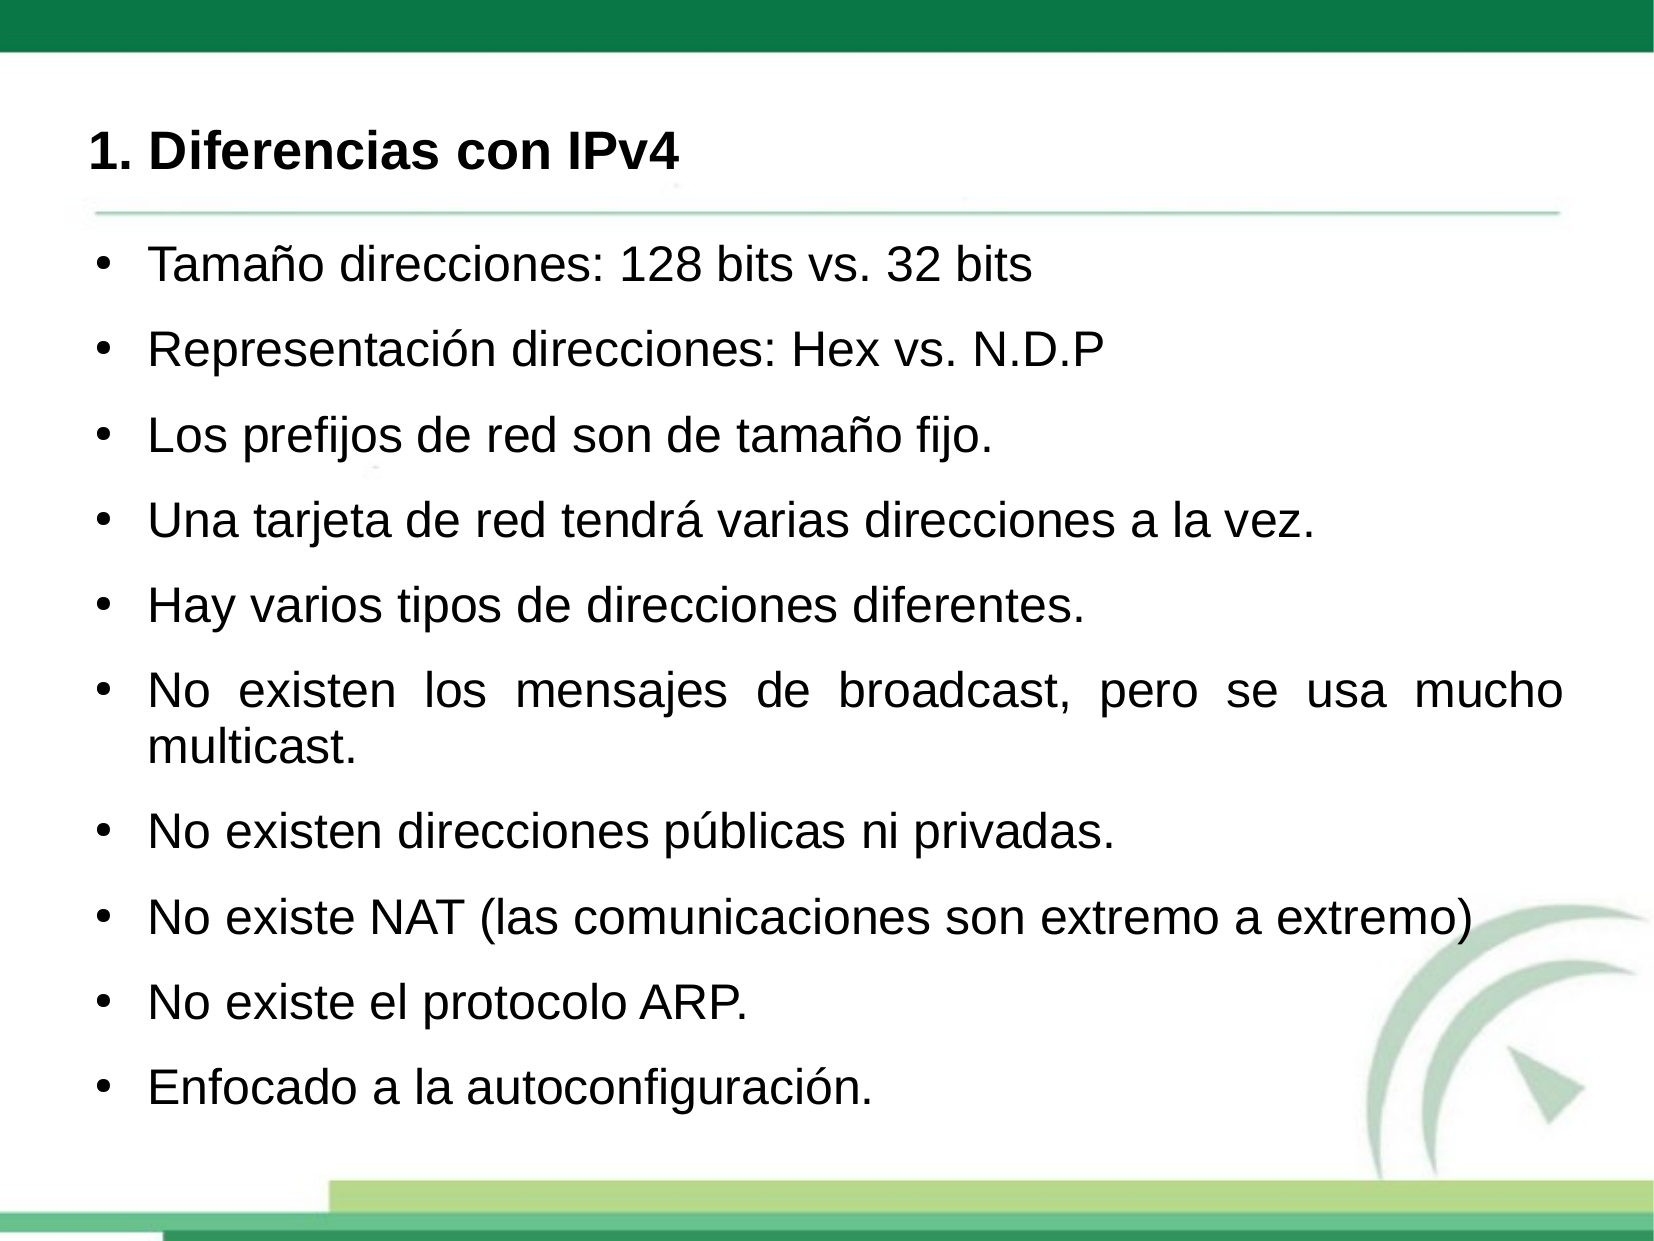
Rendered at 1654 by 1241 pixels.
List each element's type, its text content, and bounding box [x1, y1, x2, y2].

list Tamaño direcciones: 128 bits vs. 32 bits Representación direcciones: Hex vs. N.D.P Los prefijos de red son de tamaño fijo. Una tarjeta de red tendrá varias direcciones a la vez. Hay varios tipos de direcciones diferentes. No existen los mensajes de broadcast, pero se usa mucho multicast. No existen direcciones públicas ni privadas. No existe NAT (las comunicaciones son extremo a extremo) No existe el protocolo ARP. Enfocado a la autoconfiguración. [76, 236, 1565, 1201]
title 1. Diferencias con IPv4 [88, 46, 1577, 254]
picture [0, 0, 1654, 1241]
